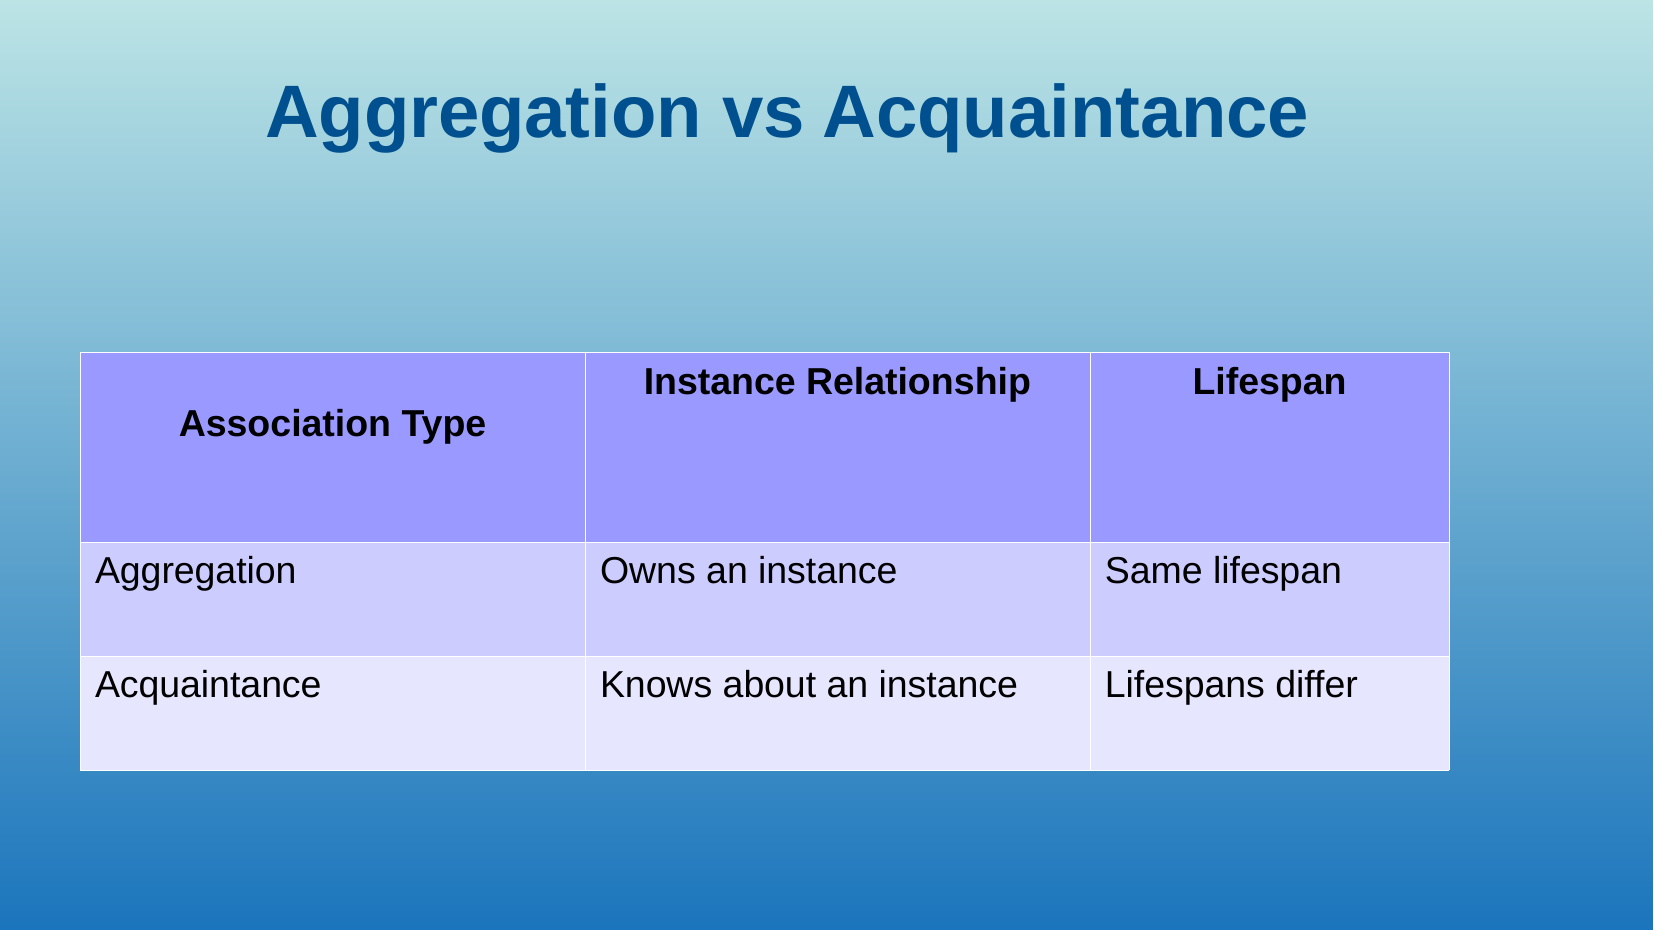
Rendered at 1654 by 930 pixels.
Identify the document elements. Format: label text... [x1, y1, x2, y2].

table_cell Lifespans differ [1091, 657, 1449, 770]
table_cell Aggregation [81, 543, 585, 656]
table_cell Knows about an instance [586, 657, 1090, 770]
table_header Lifespan [1091, 353, 1449, 542]
title Aggregation vs Acquaintance [45, 35, 1531, 189]
table_cell Owns an instance [586, 543, 1090, 656]
table_cell Same lifespan [1091, 543, 1449, 656]
table_cell Acquaintance [81, 657, 585, 770]
table_header Instance Relationship [586, 353, 1090, 542]
table_header Association Type [81, 353, 585, 542]
